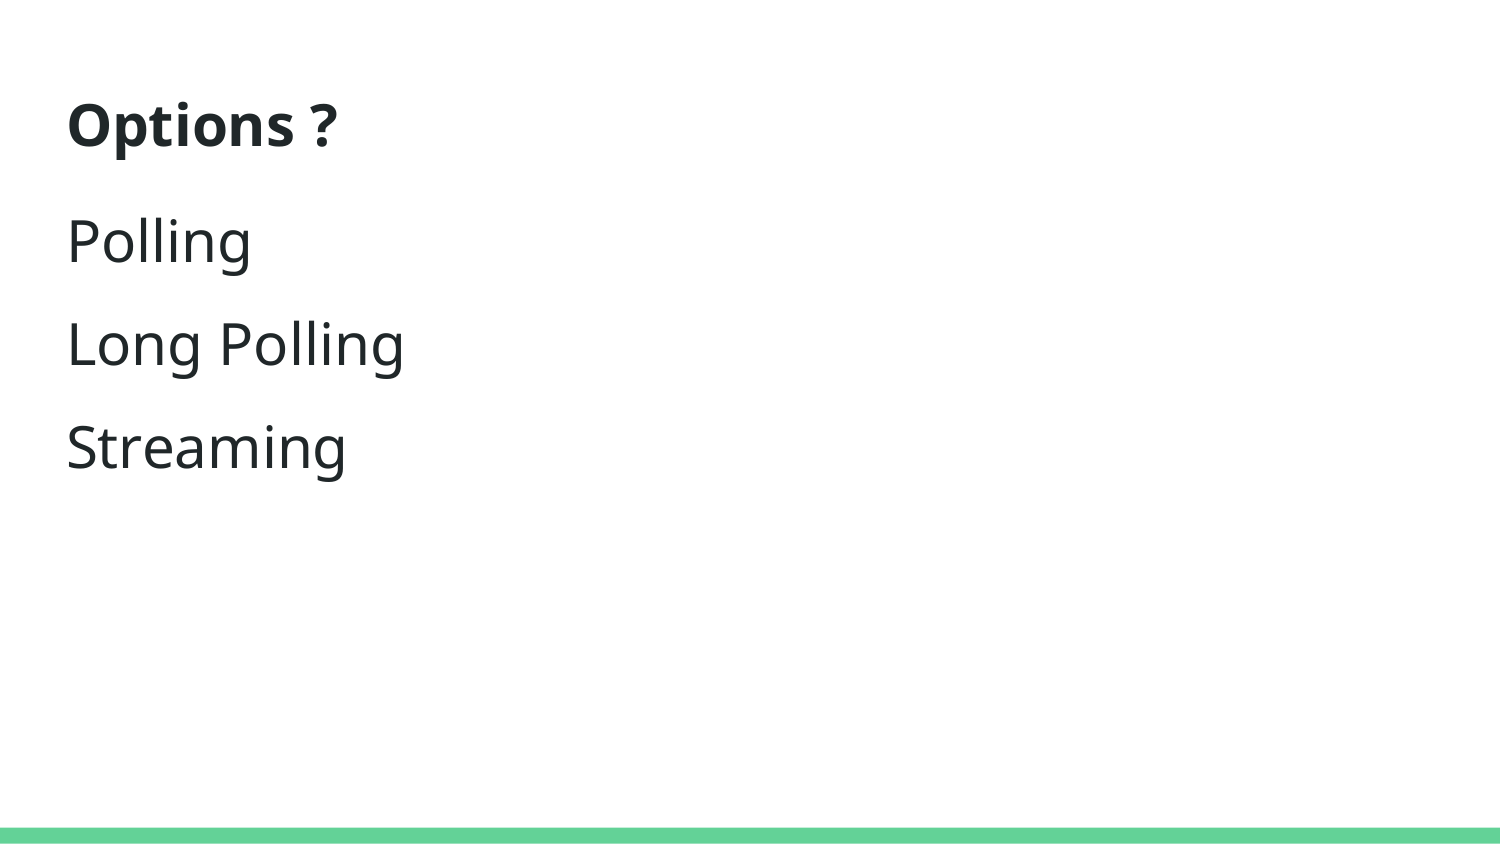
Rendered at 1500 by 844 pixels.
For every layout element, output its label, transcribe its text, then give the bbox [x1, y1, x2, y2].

list Polling Long Polling Streaming [51, 189, 1449, 750]
title Options ? [51, 72, 1449, 167]
